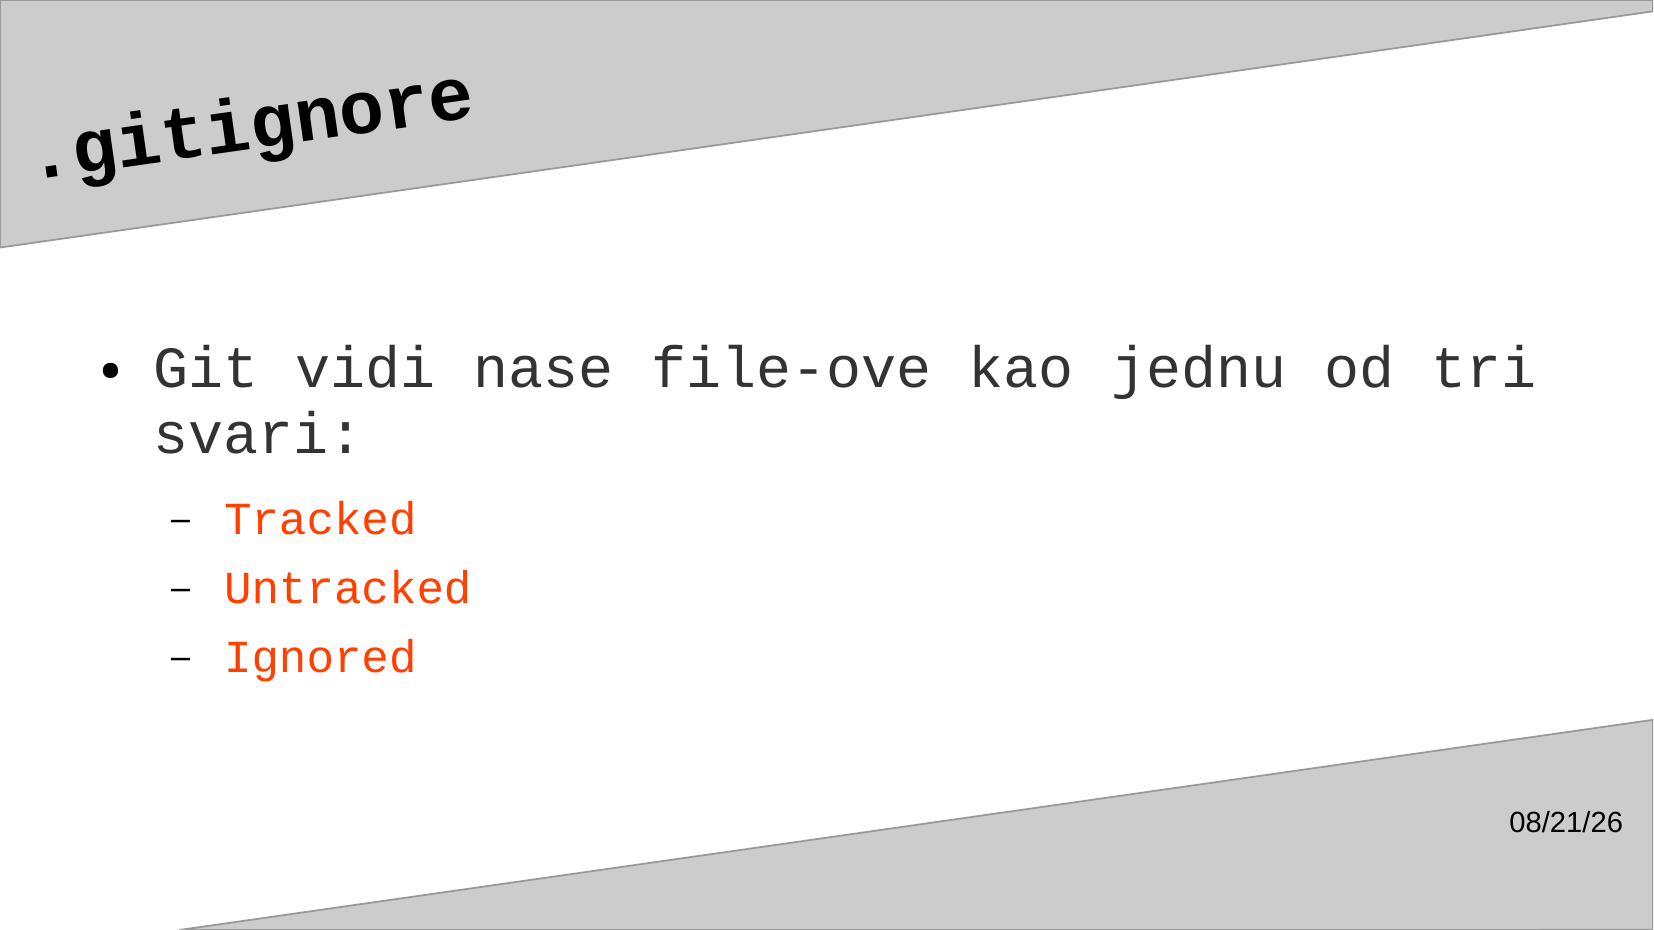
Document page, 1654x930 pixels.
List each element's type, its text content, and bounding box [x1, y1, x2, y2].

list Git vidi nase file-ove kao jednu od tri svari: Tracked Untracked Ignored [82, 248, 1538, 788]
title .gitignore [16, 0, 1501, 239]
